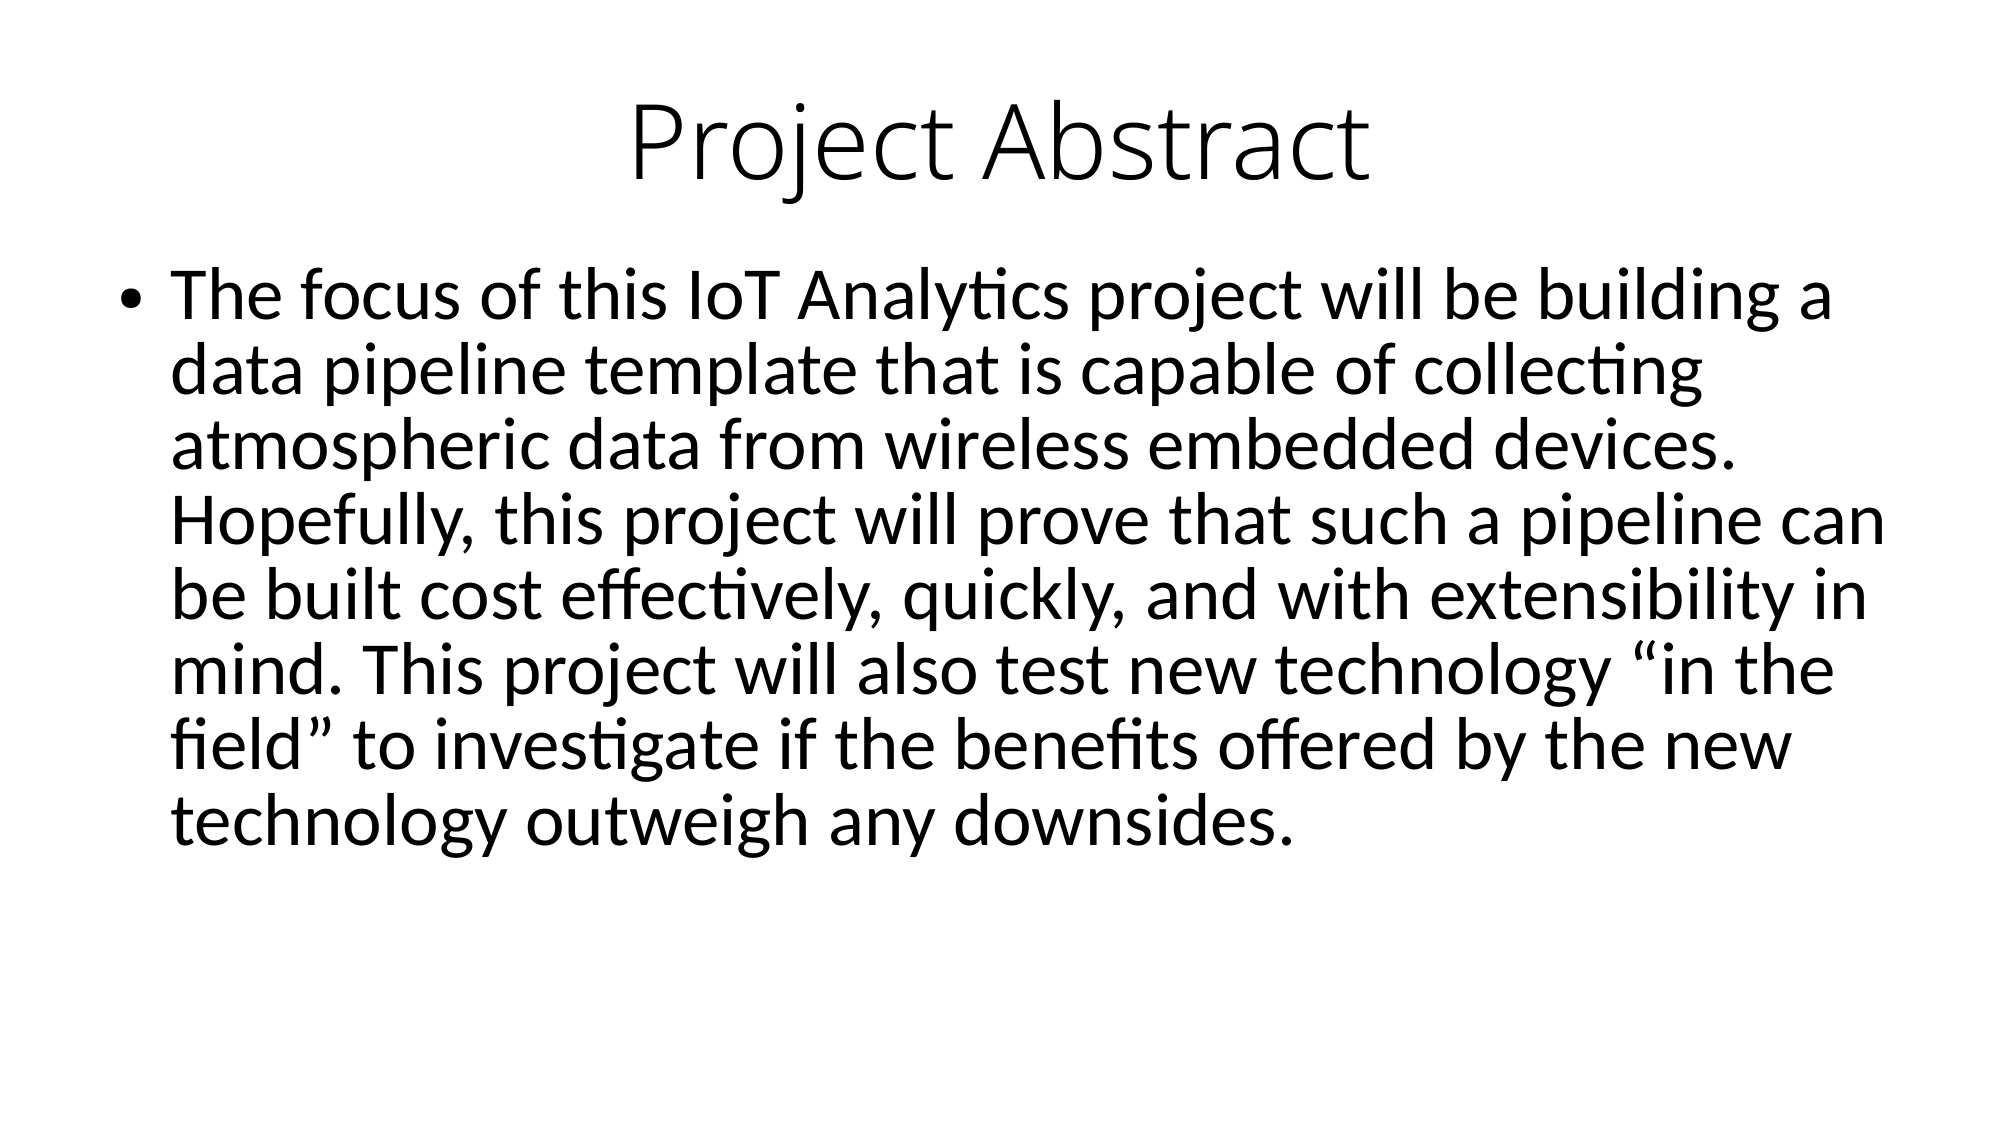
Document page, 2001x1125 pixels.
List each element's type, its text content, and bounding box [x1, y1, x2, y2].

title Project Abstract [99, 44, 1900, 233]
list The focus of this IoT Analytics project will be building a data pipeline template that is capable of collecting atmospheric data from wireless embedded devices. Hopefully, this project will prove that such a pipeline can be built cost effectively, quickly, and with extensibility in mind. This project will also test new technology “in the field” to investigate if the benefits offered by the new technology outweigh any downsides. [99, 263, 1900, 916]
